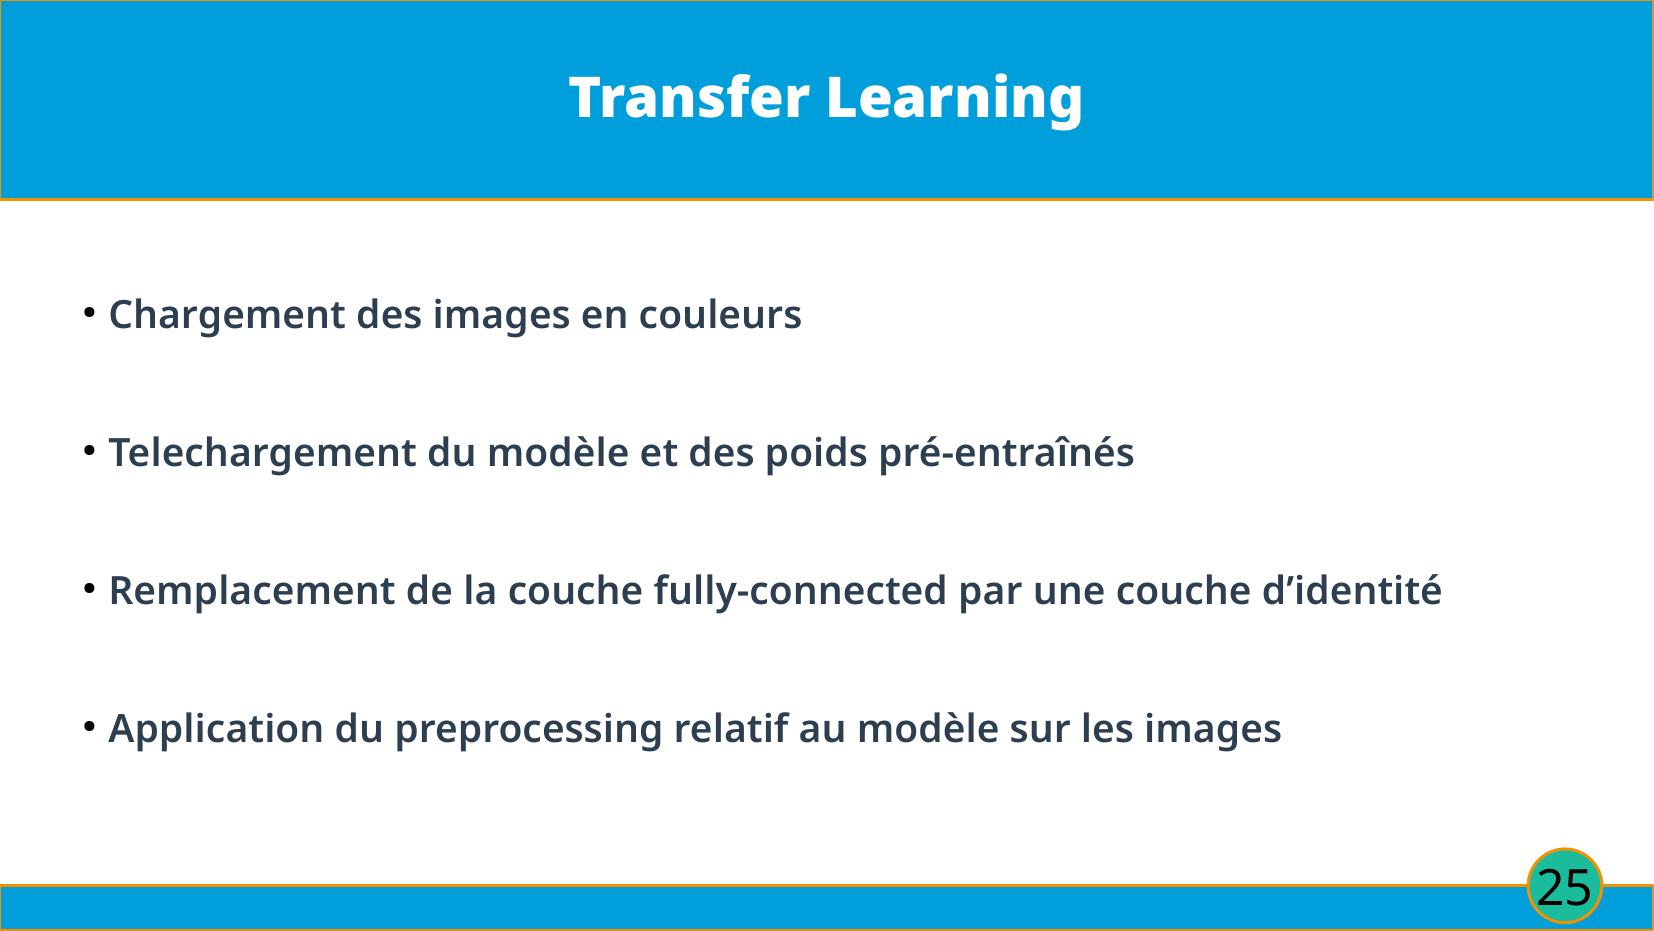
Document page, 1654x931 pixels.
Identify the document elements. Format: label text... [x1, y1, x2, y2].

list Chargement des images en couleurs Telechargement du modèle et des poids pré-entraînés Remplacement de la couche fully-connected par une couche d’identité Application du preprocessing relatif au modèle sur les images [82, 217, 1571, 758]
title Transfer Learning [59, 37, 1595, 155]
